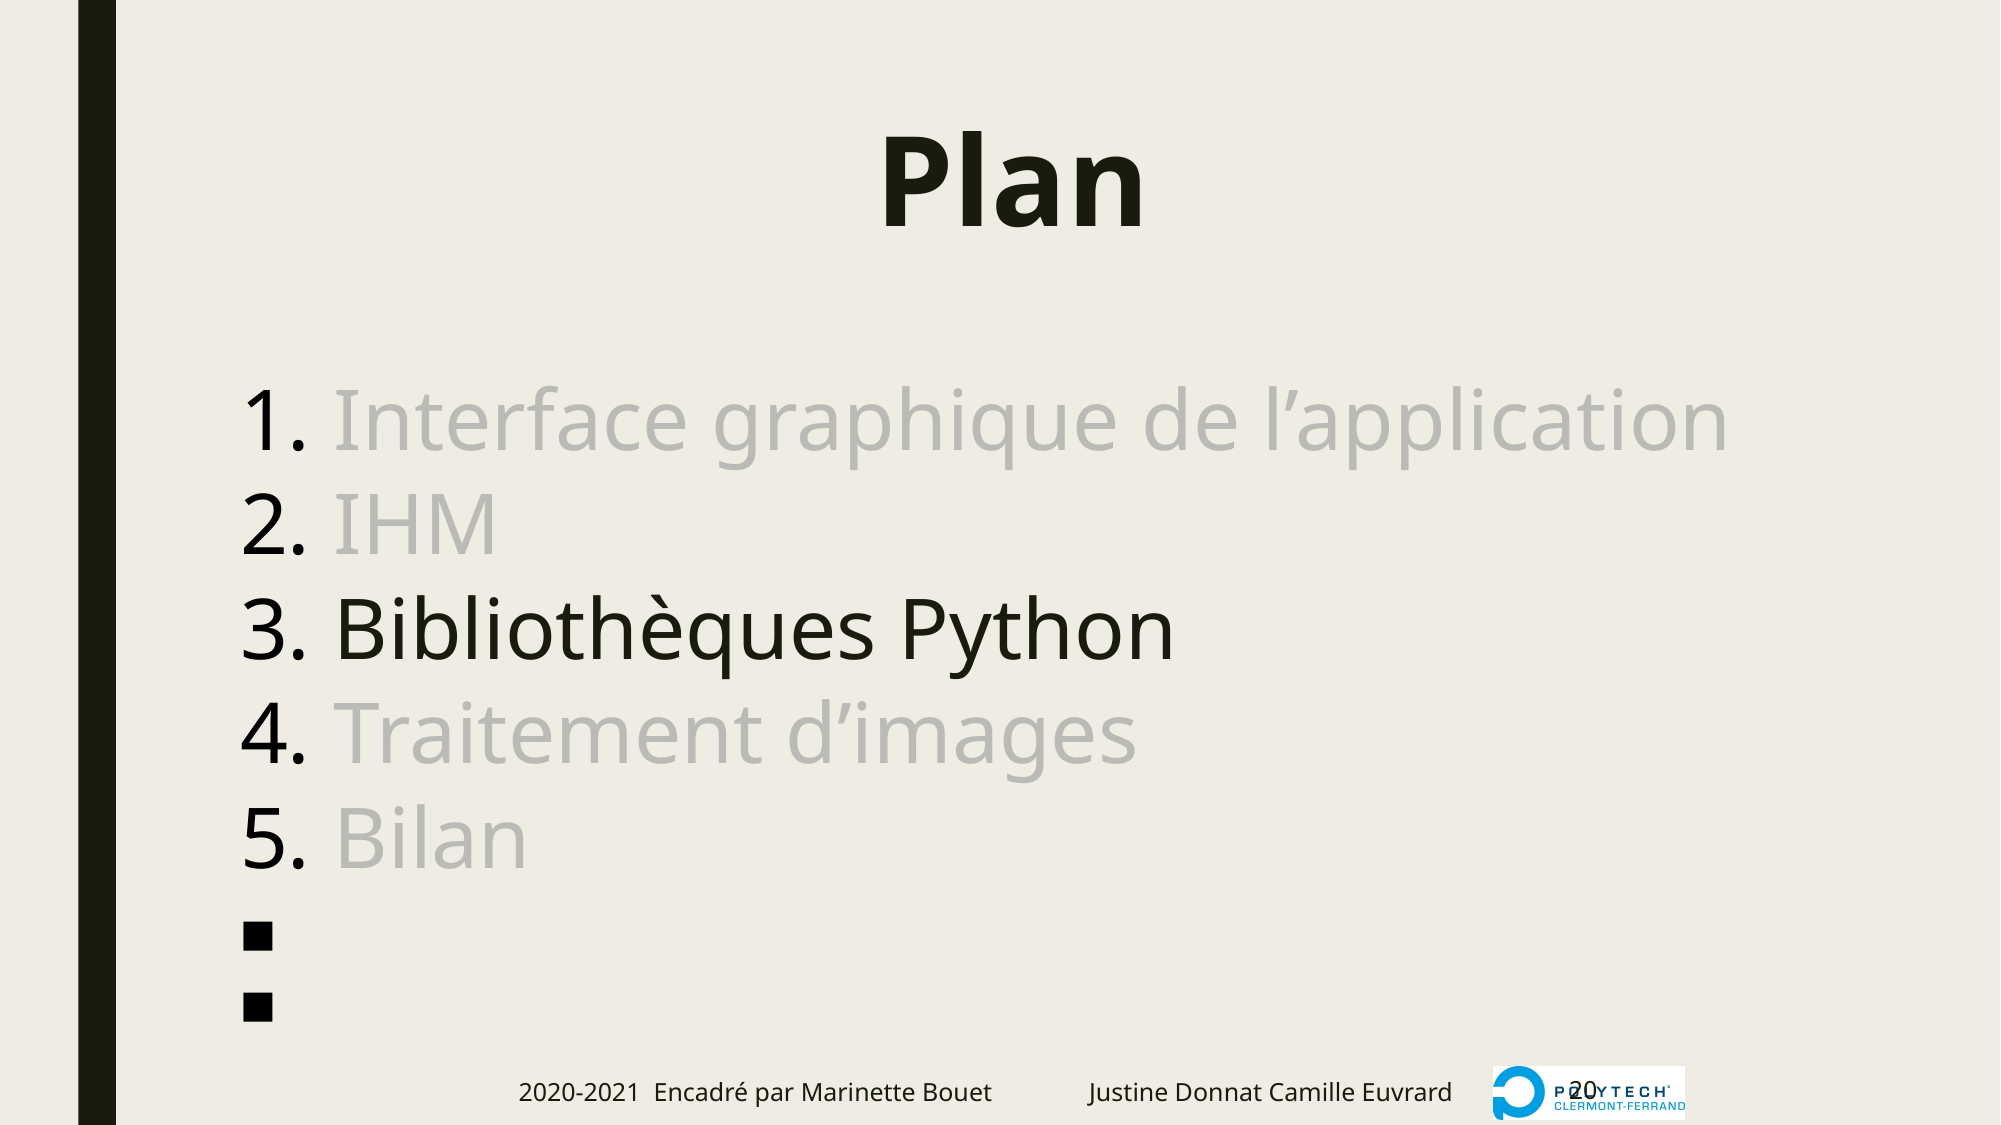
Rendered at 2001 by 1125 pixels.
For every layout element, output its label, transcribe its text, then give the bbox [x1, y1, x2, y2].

text_box [1553, 1058, 1816, 1125]
title Plan [225, 112, 1801, 251]
list Interface graphique de l’application IHM Bibliothèques Python Traitement d’images Bilan [225, 375, 1801, 963]
text_box 2020-2021 Encadré par Marinette Bouet Justine Donnat Camille Euvrard [474, 1058, 1506, 1125]
